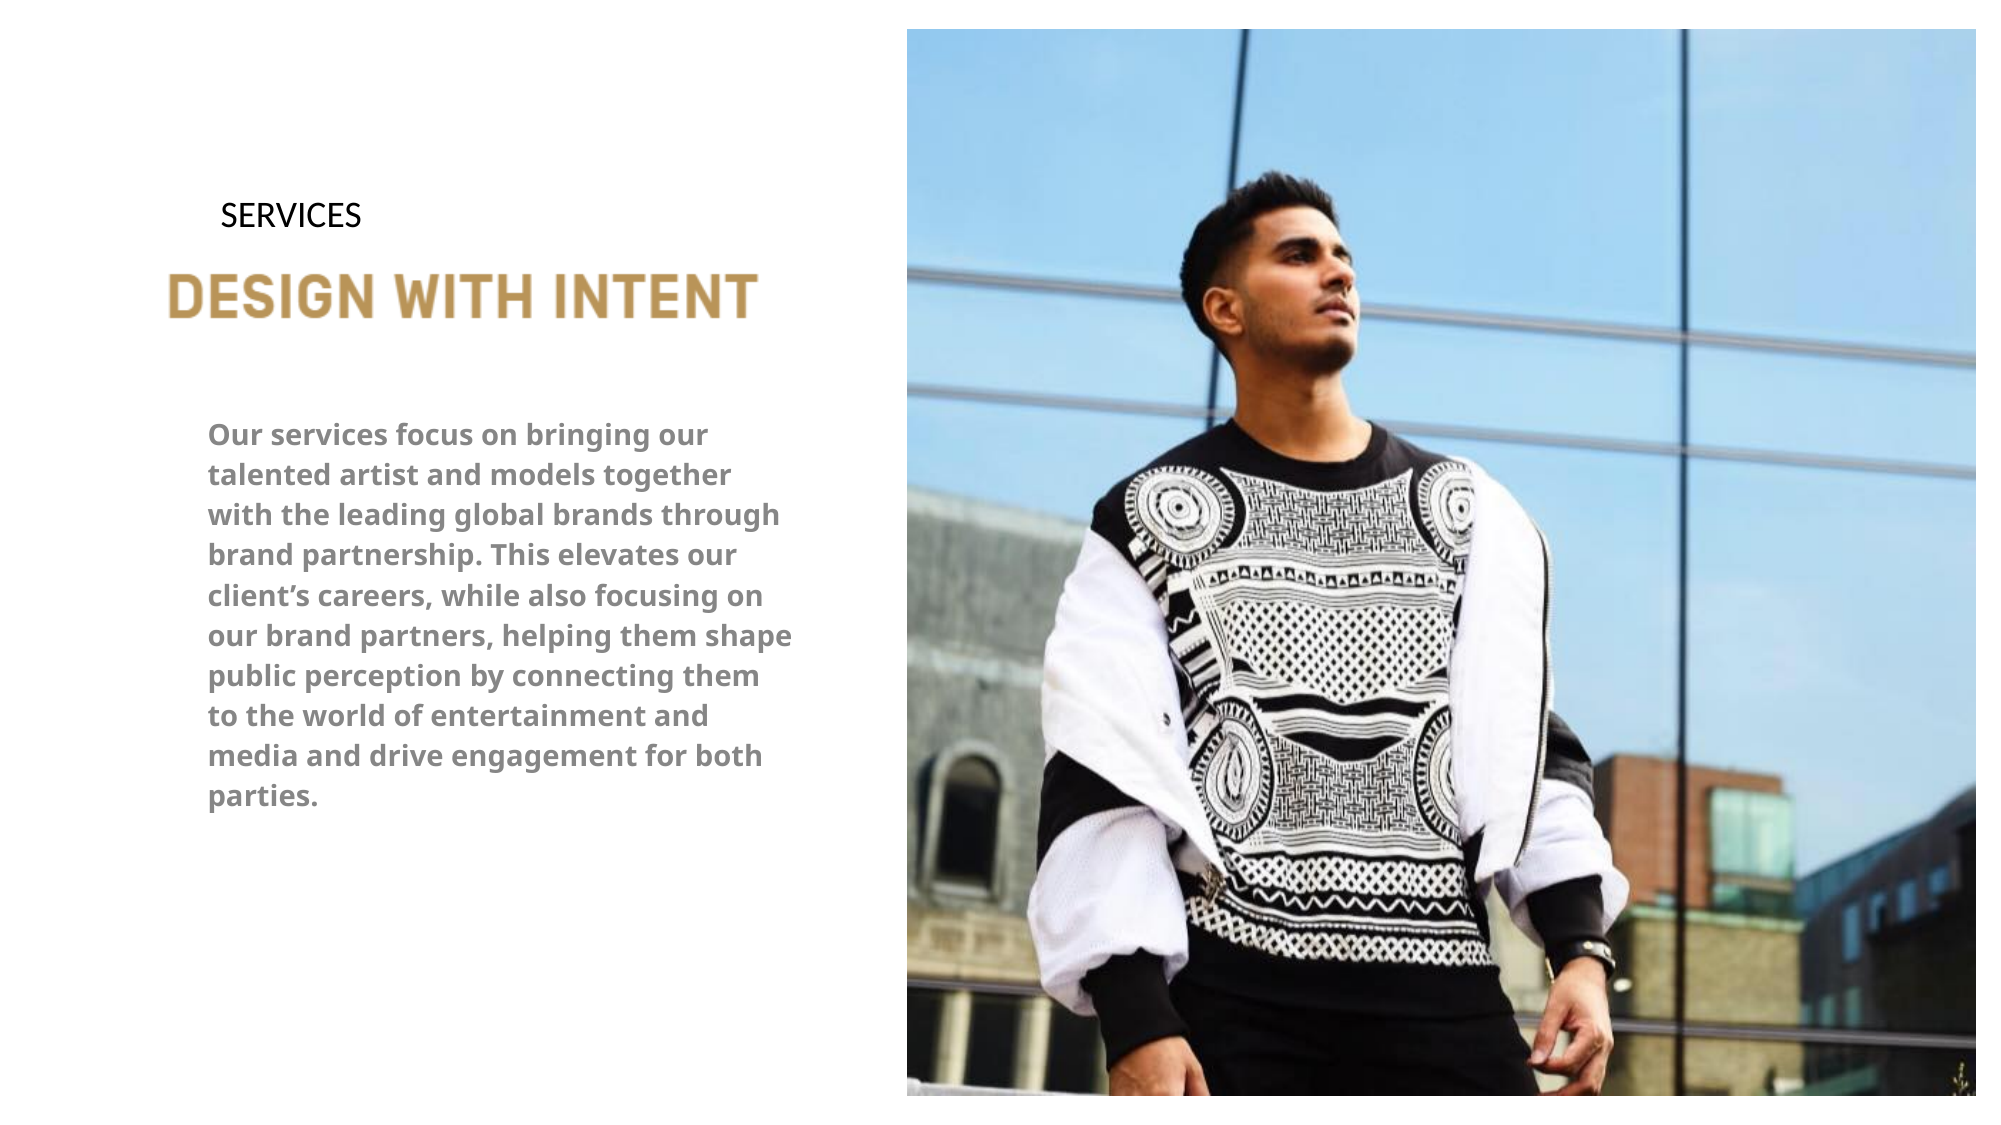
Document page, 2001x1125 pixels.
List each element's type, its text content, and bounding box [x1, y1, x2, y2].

picture [125, 243, 812, 356]
text_box Our services focus on bringing our talented artist and models together with the leading global brands through brand partnership. This elevates our client’s careers, while also focusing on our brand partners, helping them shape public perception by connecting them to the world of entertainment and media and drive engagement for both parties. [192, 356, 812, 783]
picture [907, 29, 1976, 1096]
text_box SERVICES [205, 182, 379, 244]
